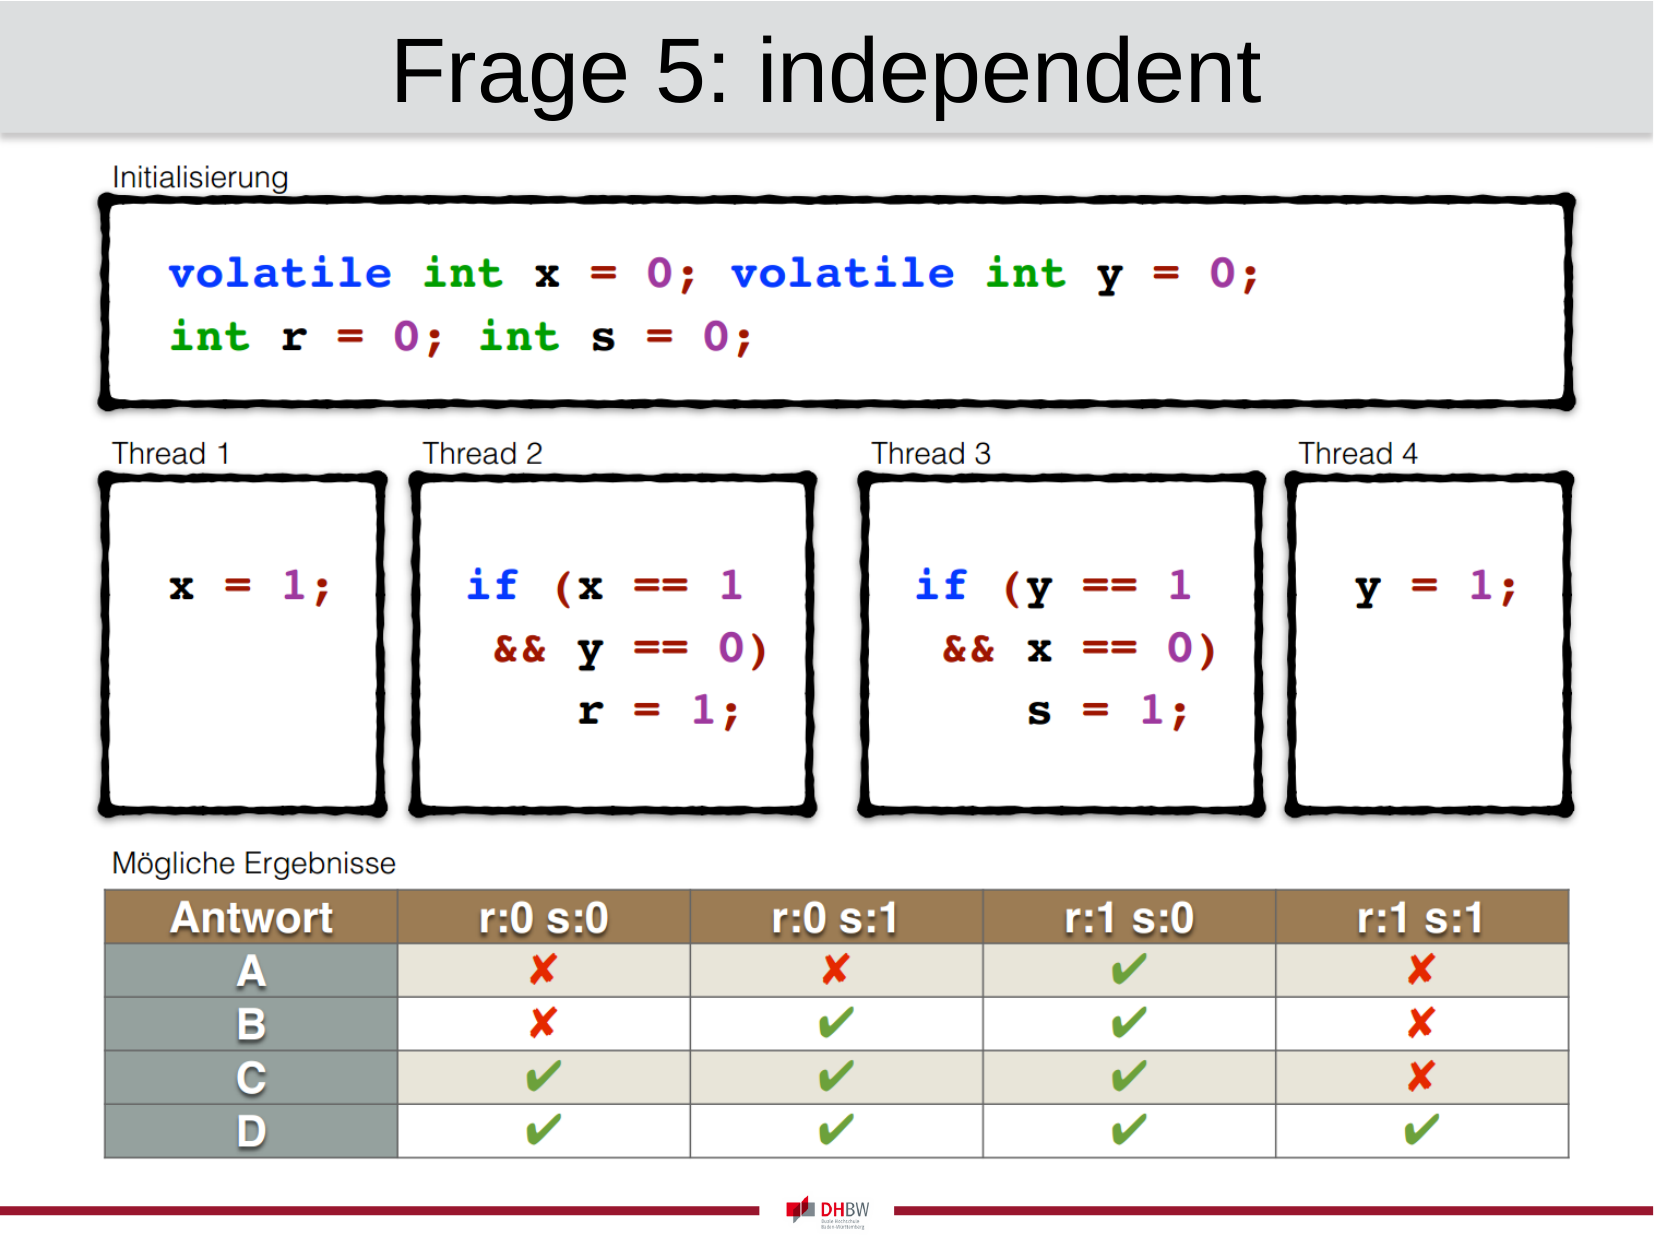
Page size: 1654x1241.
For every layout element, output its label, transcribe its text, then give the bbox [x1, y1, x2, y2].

picture [0, 130, 1654, 1237]
picture [0, 1, 1654, 11]
text_box Frage 5: independent [0, 11, 1654, 130]
